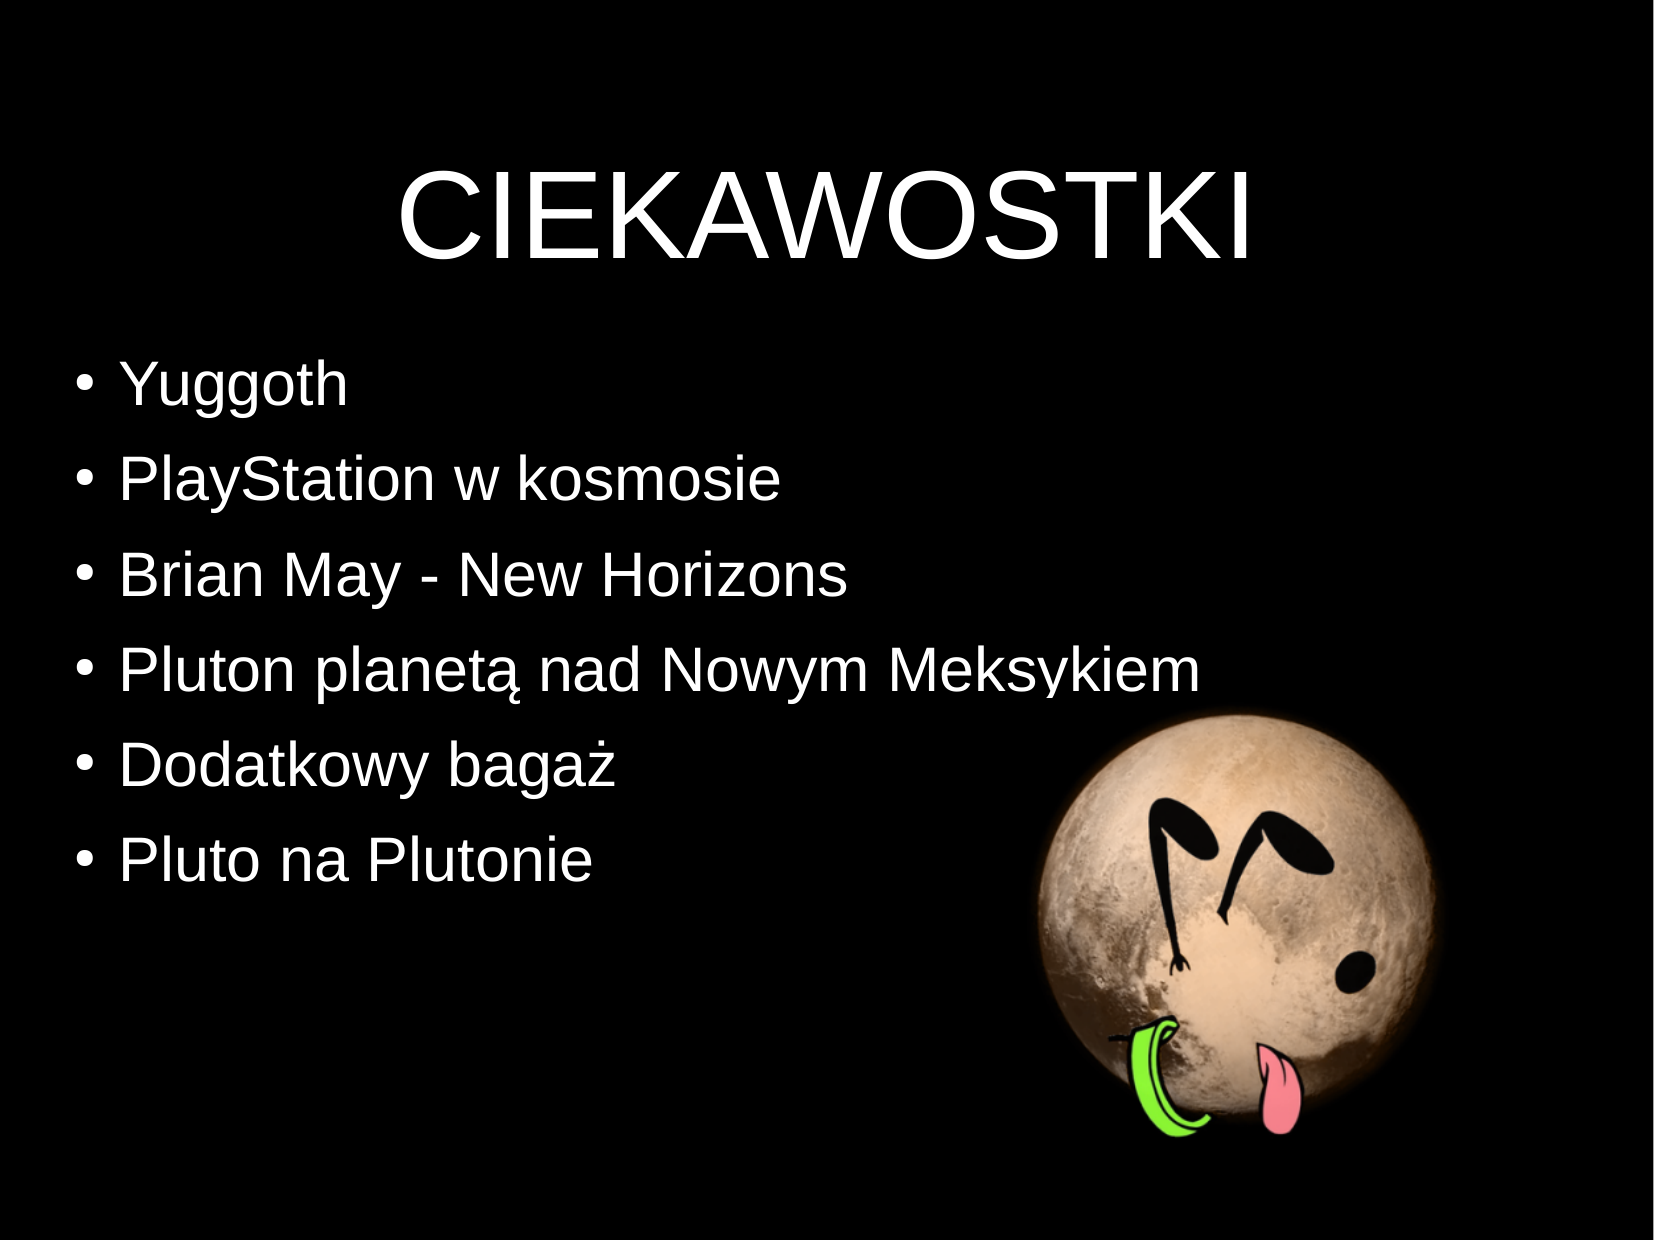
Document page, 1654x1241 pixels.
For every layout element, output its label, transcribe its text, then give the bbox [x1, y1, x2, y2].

list Yuggoth PlayStation w kosmosie Brian May - New Horizons Pluton planetą nad Nowym Meksykiem Dodatkowy bagaż Pluto na Plutonie [59, 348, 1548, 898]
title CIEKAWOSTKI [82, 111, 1571, 319]
picture [1027, 698, 1451, 1158]
